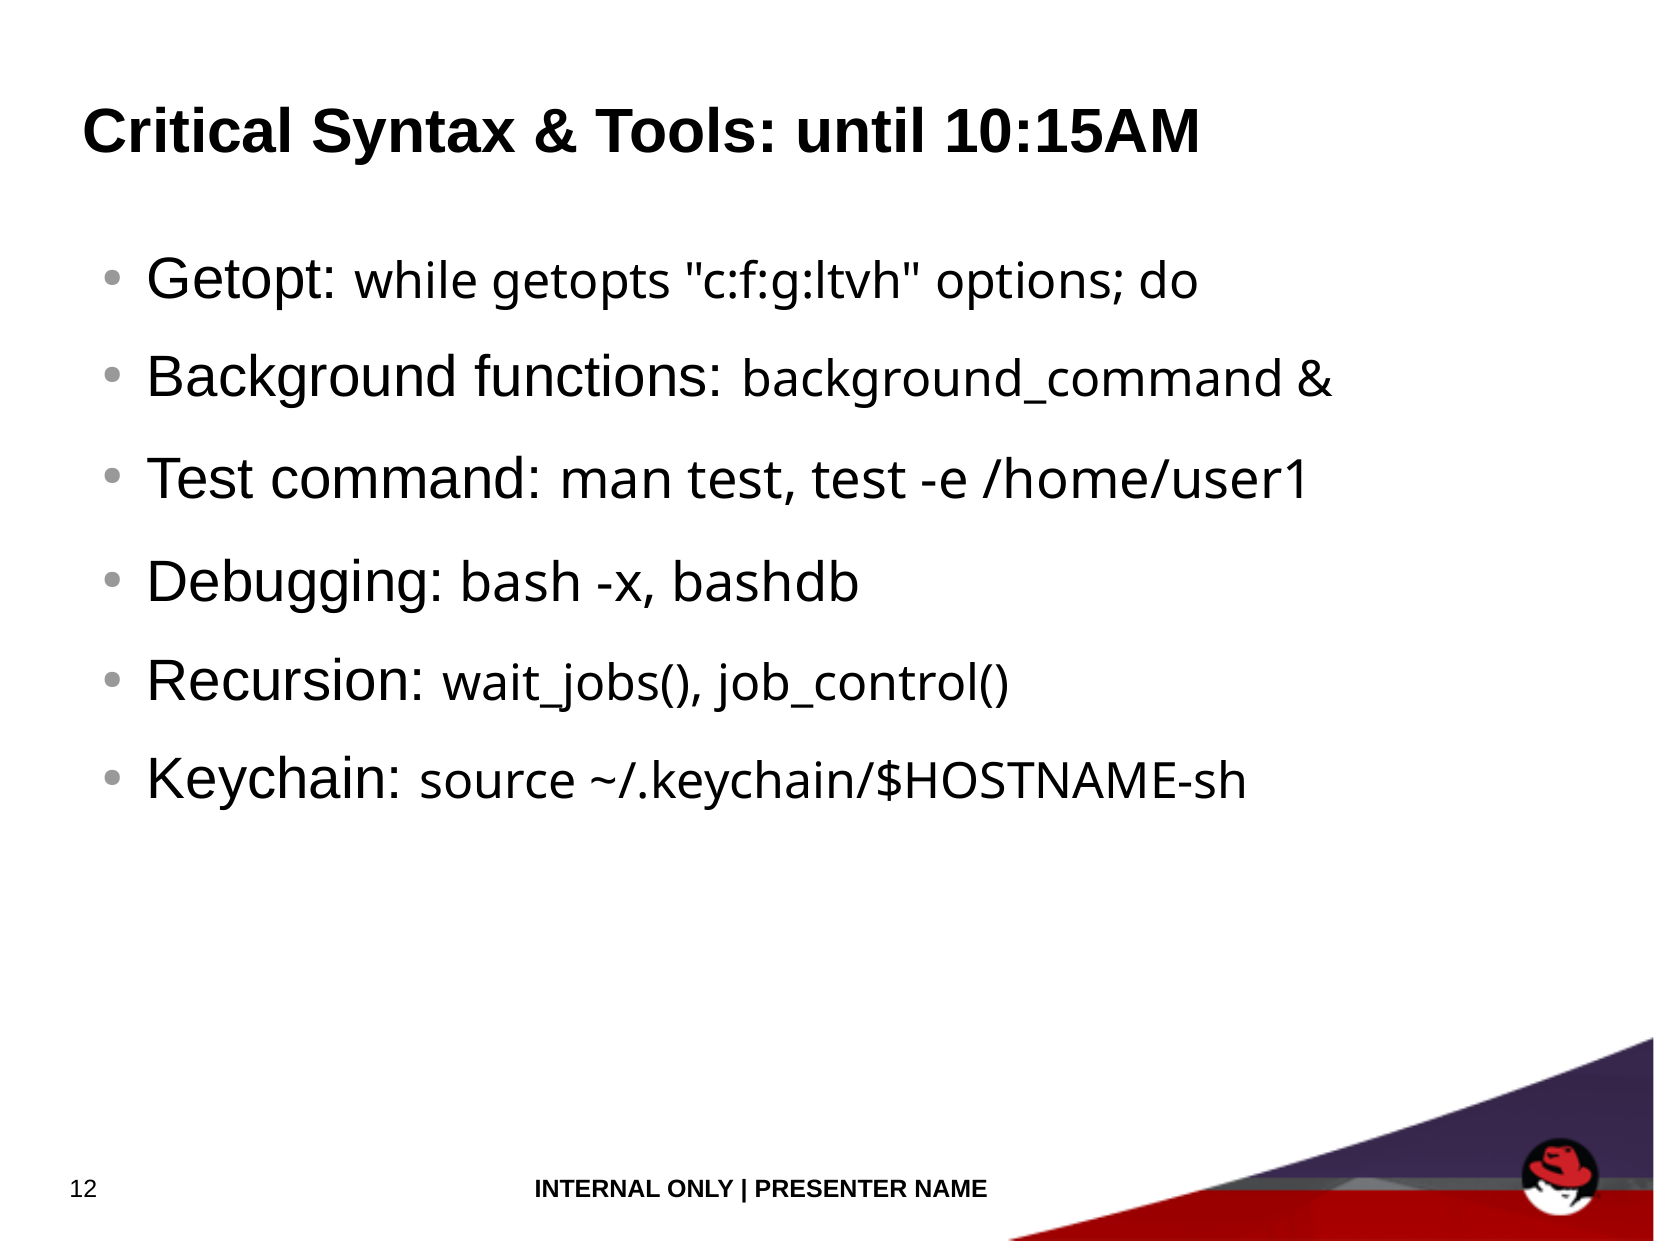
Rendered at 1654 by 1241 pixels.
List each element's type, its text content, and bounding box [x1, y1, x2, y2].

list Getopt: while getopts "c:f:g:ltvh" options; do Background functions: background_command & Test command: man test, test -e /home/user1 Debugging: bash -x, bashdb Recursion: wait_jobs(), job_control() Keychain: source ~/.keychain/$HOSTNAME-sh [86, 244, 1613, 1039]
picture [1007, 1036, 1654, 1241]
title Critical Syntax & Tools: until 10:15AM [82, 37, 1571, 226]
